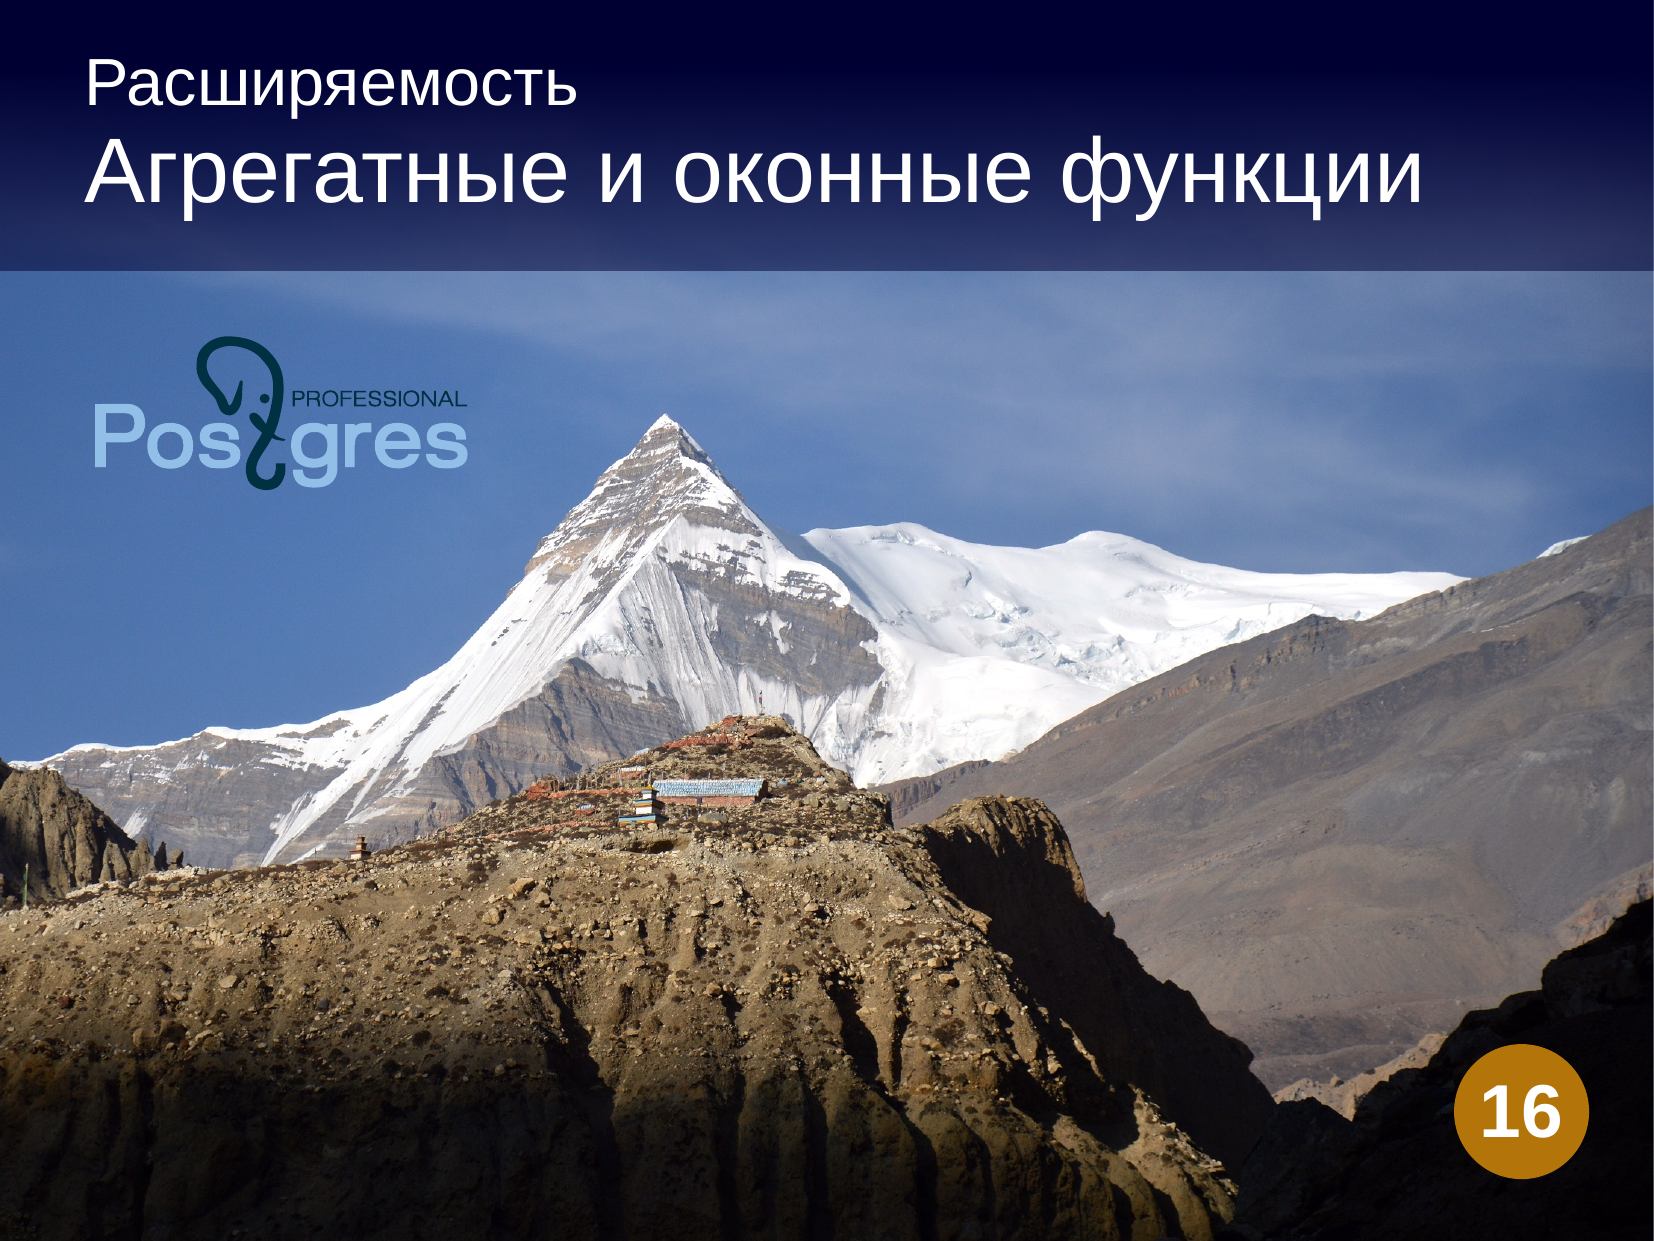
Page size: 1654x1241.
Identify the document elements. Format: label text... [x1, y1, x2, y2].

title Расширяемость Агрегатные и оконные функции [84, 44, 1636, 251]
picture [0, 271, 1654, 1241]
text_box 16 [1454, 1044, 1590, 1180]
